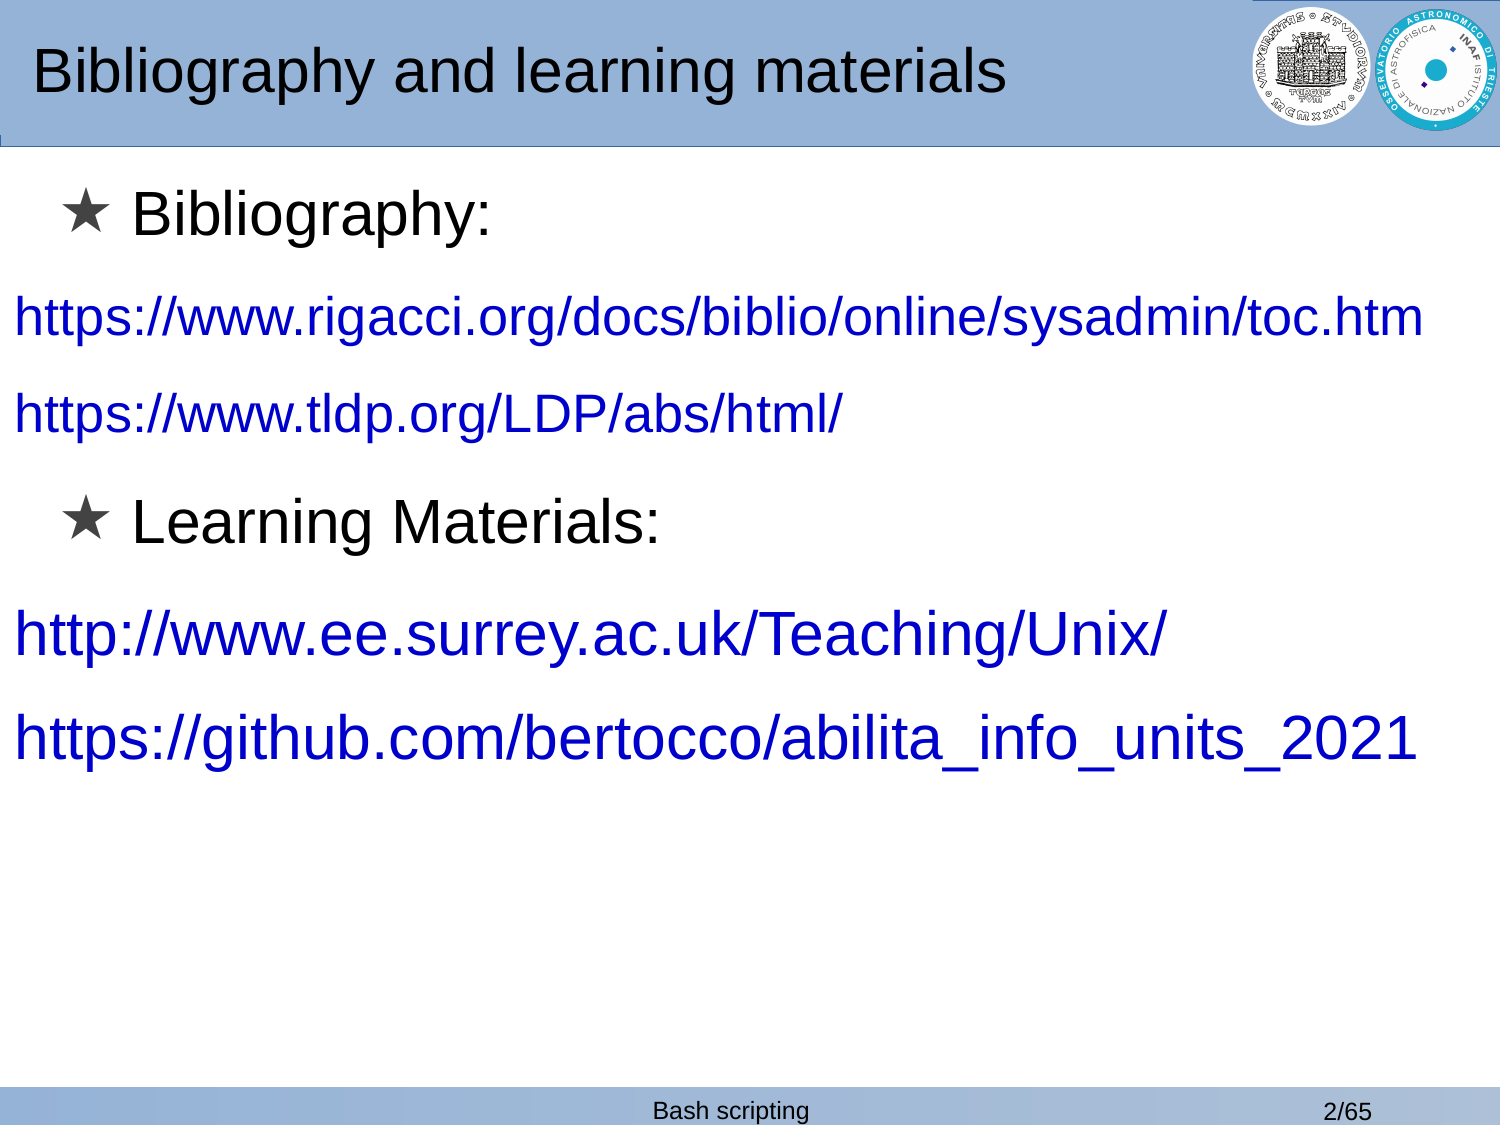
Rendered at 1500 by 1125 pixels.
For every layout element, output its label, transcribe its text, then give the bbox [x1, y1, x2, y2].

title Traditional service delivery [1253, 0, 1500, 135]
list Bibliography: https://www.rigacci.org/docs/biblio/online/sysadmin/toc.htm https://www.tldp.org/LDP/abs/html/ Learning Materials: http://www.ee.surrey.ac.uk/Teaching/Unix/ https://github.com/bertocco/abilita_info_units_2021 [0, 135, 1500, 1054]
text_box Bibliography and learning materials [0, 0, 1253, 135]
